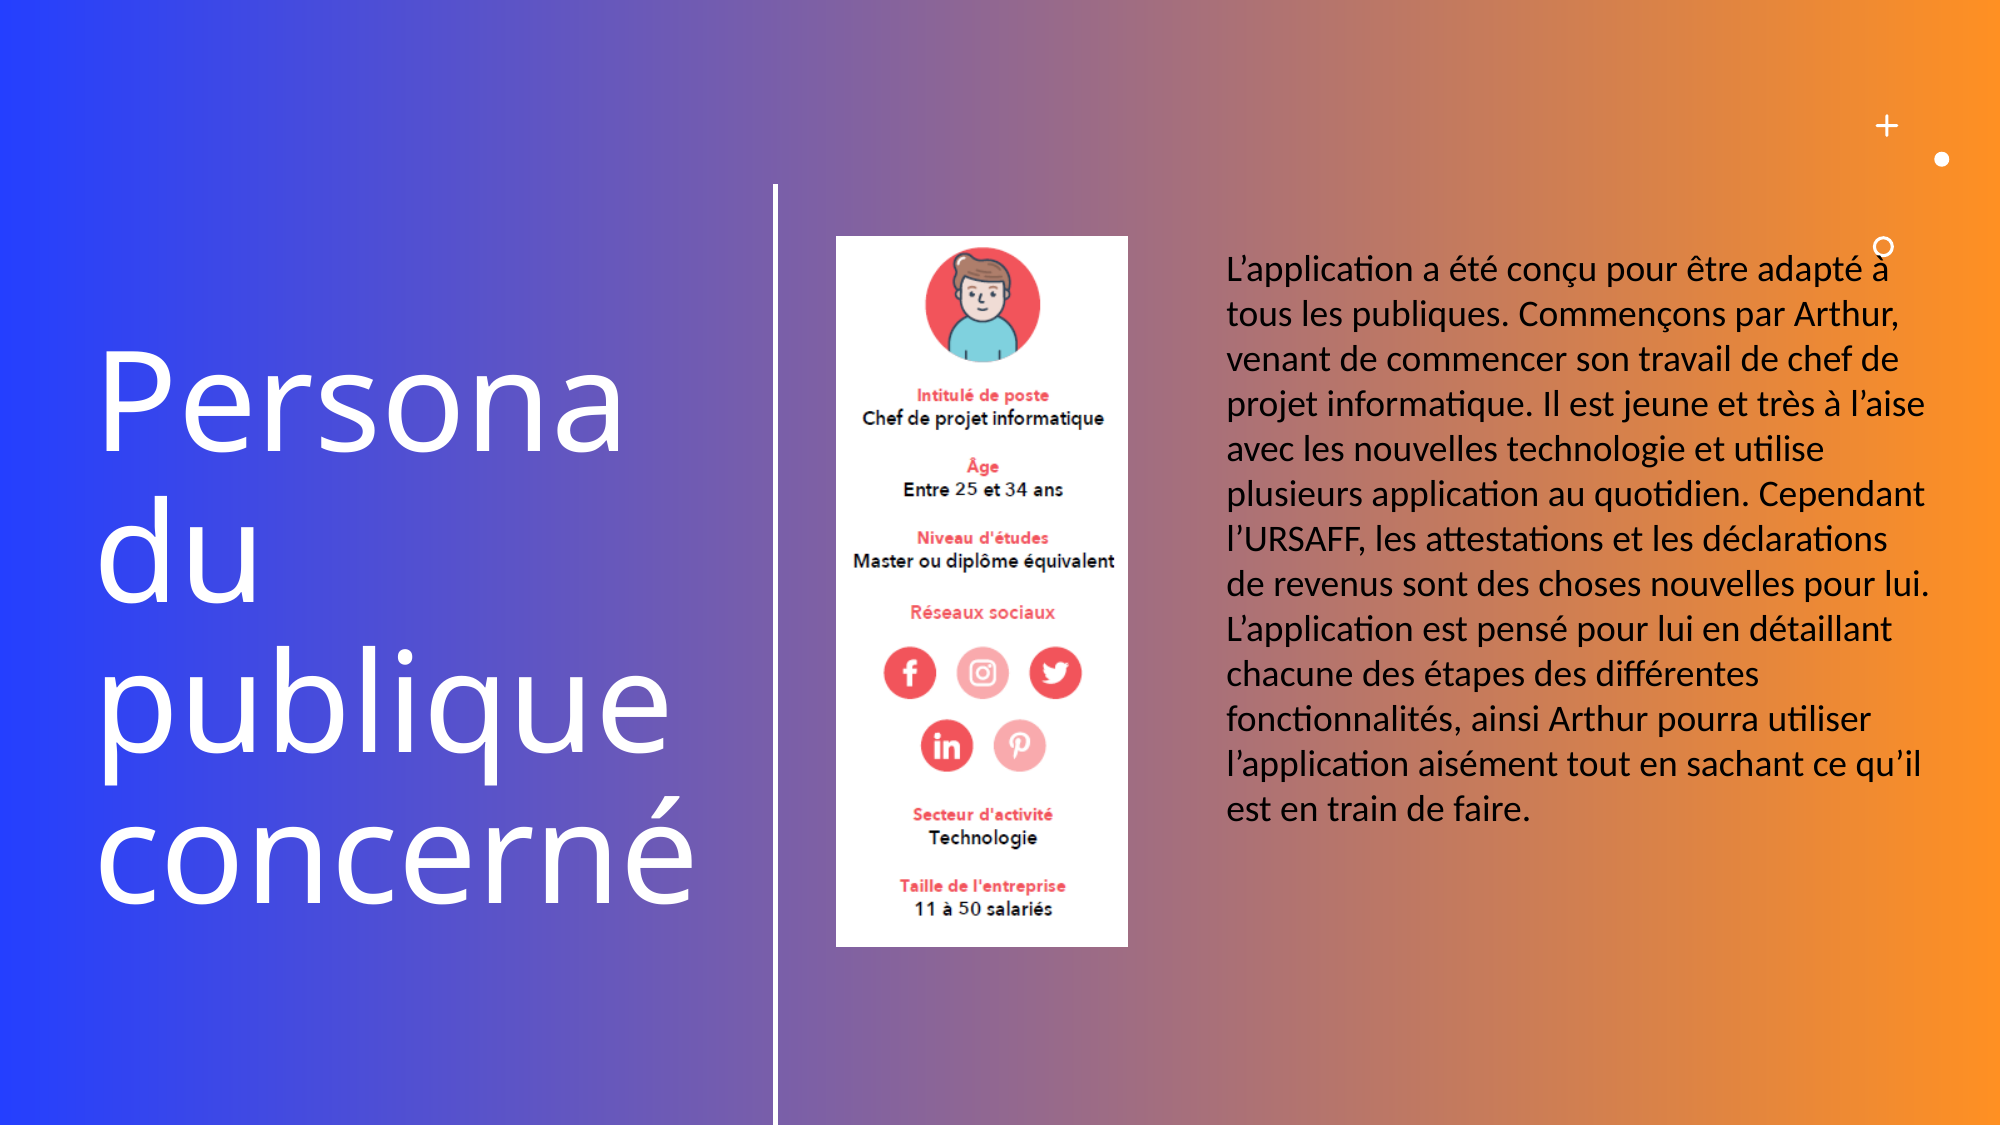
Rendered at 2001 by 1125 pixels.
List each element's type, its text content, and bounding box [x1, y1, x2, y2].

text_box [0, 0, 2000, 1125]
title Persona du publique concerné [78, 174, 725, 1091]
picture [836, 236, 1128, 947]
text_box L’application a été conçu pour être adapté à tous les publiques. Commençons par Arthur, venant de commencer son travail de chef de projet informatique. Il est jeune et très à l’aise avec les nouvelles technologie et utilise plusieurs application au quotidien. Cependant l’URSAFF, les attestations et les déclarations de revenus sont des choses nouvelles pour lui. L’application est pensé pour lui en détaillant chacune des étapes des différentes fonctionnalités, ainsi Arthur pourra utiliser l’application aisément tout en sachant ce qu’il est en train de faire. [1211, 236, 1950, 843]
